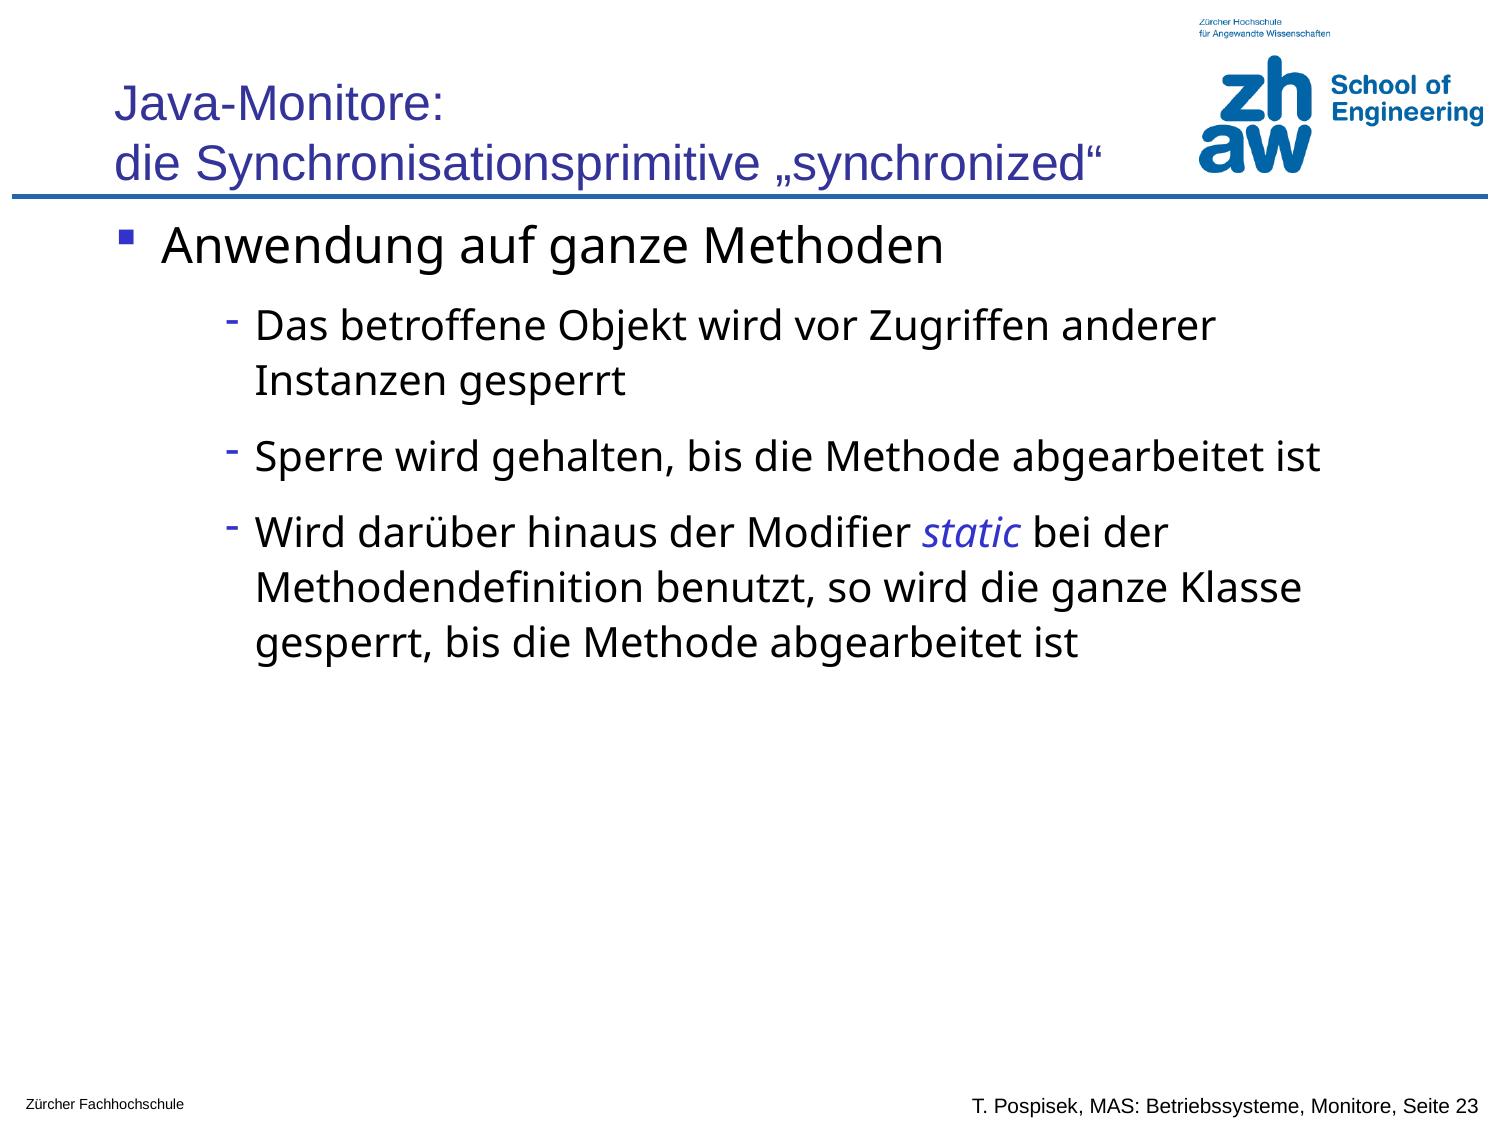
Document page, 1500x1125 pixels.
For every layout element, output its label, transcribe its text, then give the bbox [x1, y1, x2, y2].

text_box Anwendung auf ganze Methoden Das betroffene Objekt wird vor Zugriffen anderer Instanzen gesperrt Sperre wird gehalten, bis die Methode abgearbeitet ist Wird darüber hinaus der Modifier static bei der Methodendefinition benutzt, so wird die ganze Klasse gesperrt, bis die Methode abgearbeitet ist [99, 199, 1413, 674]
title Java-Monitore: die Synchronisationsprimitive „synchronized“ [99, 44, 1170, 157]
picture [1199, 19, 1483, 173]
